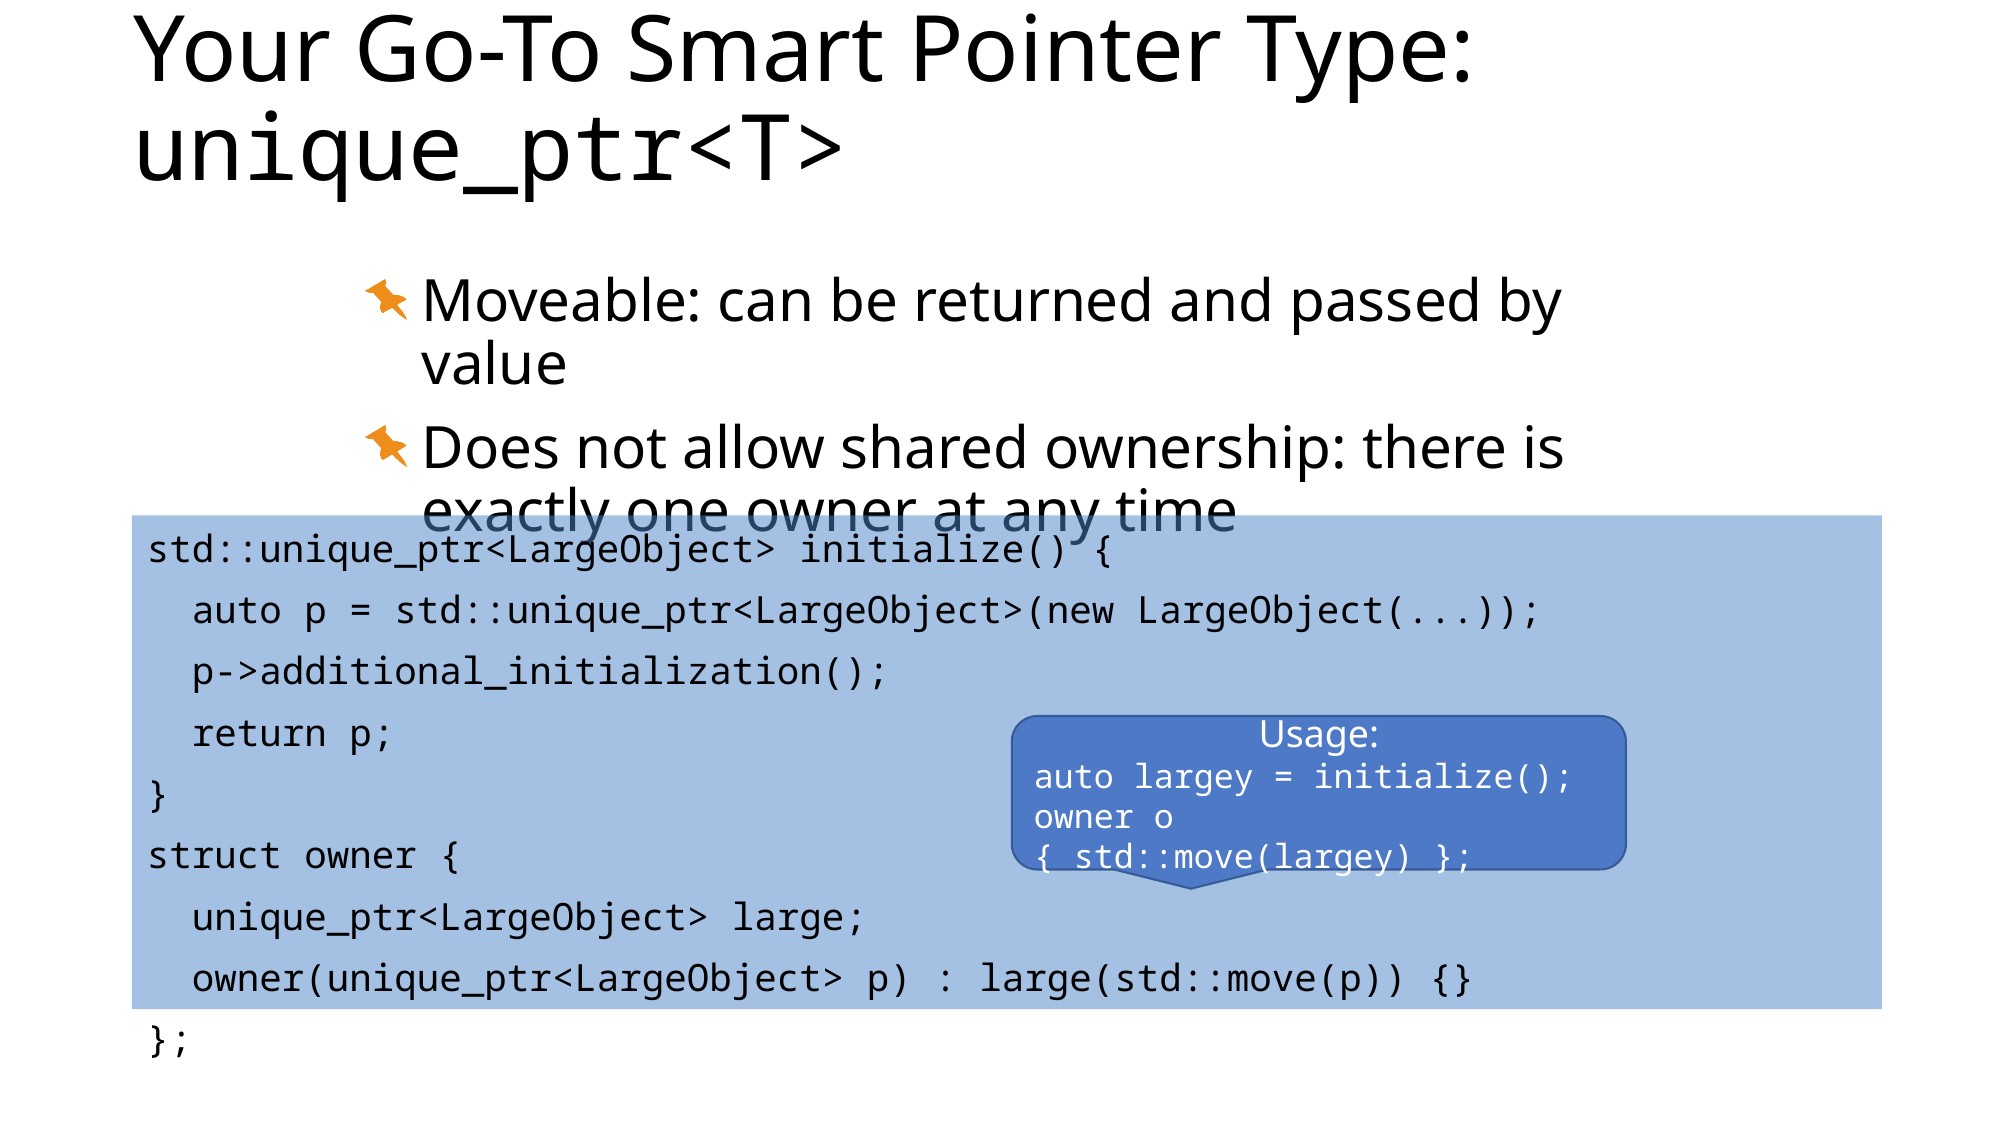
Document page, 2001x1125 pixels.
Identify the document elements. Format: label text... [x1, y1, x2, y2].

text_box Usage: auto largey = initialize(); owner o { std::move(largey) }; [1011, 715, 1627, 889]
list Moveable: can be returned and passed by value Does not allow shared ownership: there is exactly one owner at any time [350, 256, 1662, 504]
list std::unique_ptr<LargeObject> initialize() { auto p = std::unique_ptr<LargeObject>(new LargeObject(...)); p->additional_initialization(); return p; } struct owner { unique_ptr<LargeObject> large; owner(unique_ptr<LargeObject> p) : large(std::move(p)) {} }; [131, 515, 1882, 1010]
title Your Go-To Smart Pointer Type: unique_ptr<T> [133, 90, 1867, 209]
